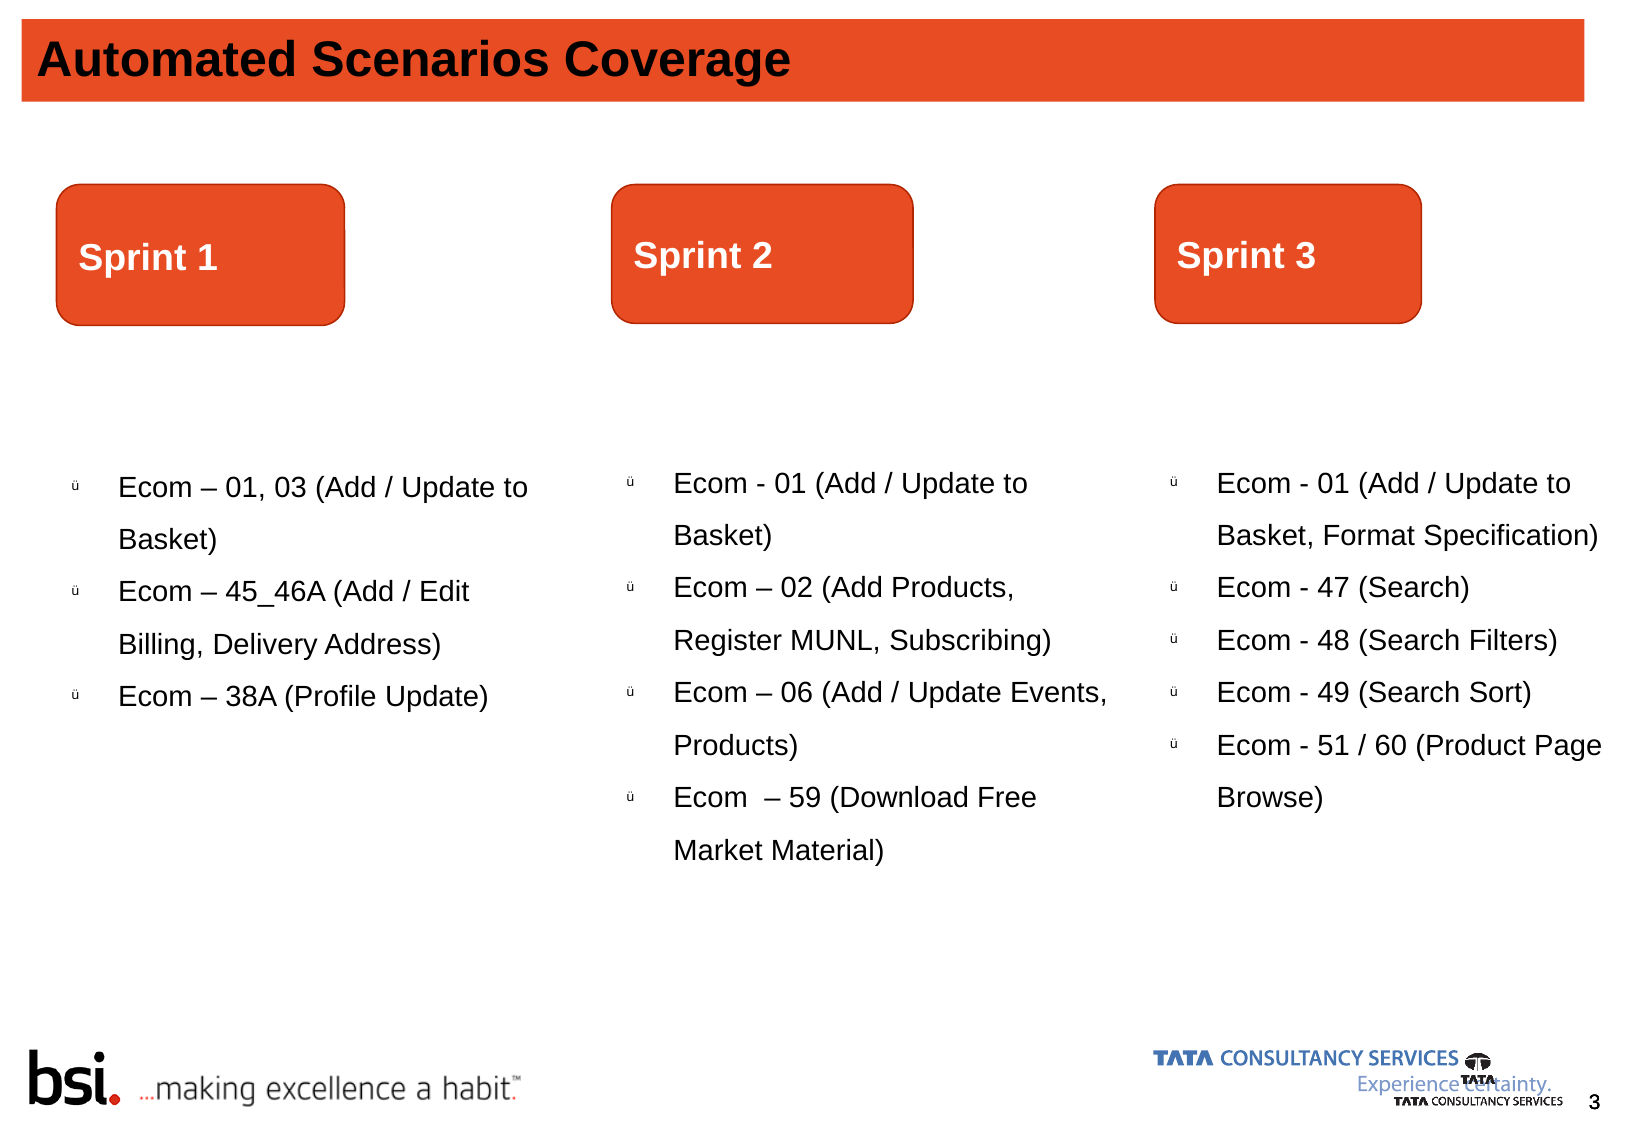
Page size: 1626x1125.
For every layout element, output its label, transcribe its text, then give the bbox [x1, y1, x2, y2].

picture [27, 1046, 541, 1125]
text_box Sprint 3 [1155, 184, 1422, 324]
text_box Automated Scenarios Coverage [21, 19, 1585, 102]
text_box Ecom – 01, 03 (Add / Update to Basket) Ecom – 45_46A (Add / Edit Billing, Delivery Address) Ecom – 38A (Profile Update) [56, 442, 565, 721]
picture [1387, 1046, 1569, 1112]
text_box Sprint 1 [56, 184, 345, 326]
text_box Ecom - 01 (Add / Update to Basket) Ecom – 02 (Add Products, Register MUNL, Subscribing) Ecom – 06 (Add / Update Events, Products) Ecom – 59 (Download Free Market Material) [611, 439, 1144, 874]
text_box Ecom - 01 (Add / Update to Basket, Format Specification) Ecom - 47 (Search) Ecom - 48 (Search Filters) Ecom - 49 (Search Sort) Ecom - 51 / 60 (Product Page Browse) [1155, 439, 1625, 821]
text_box Sprint 2 [611, 184, 914, 324]
